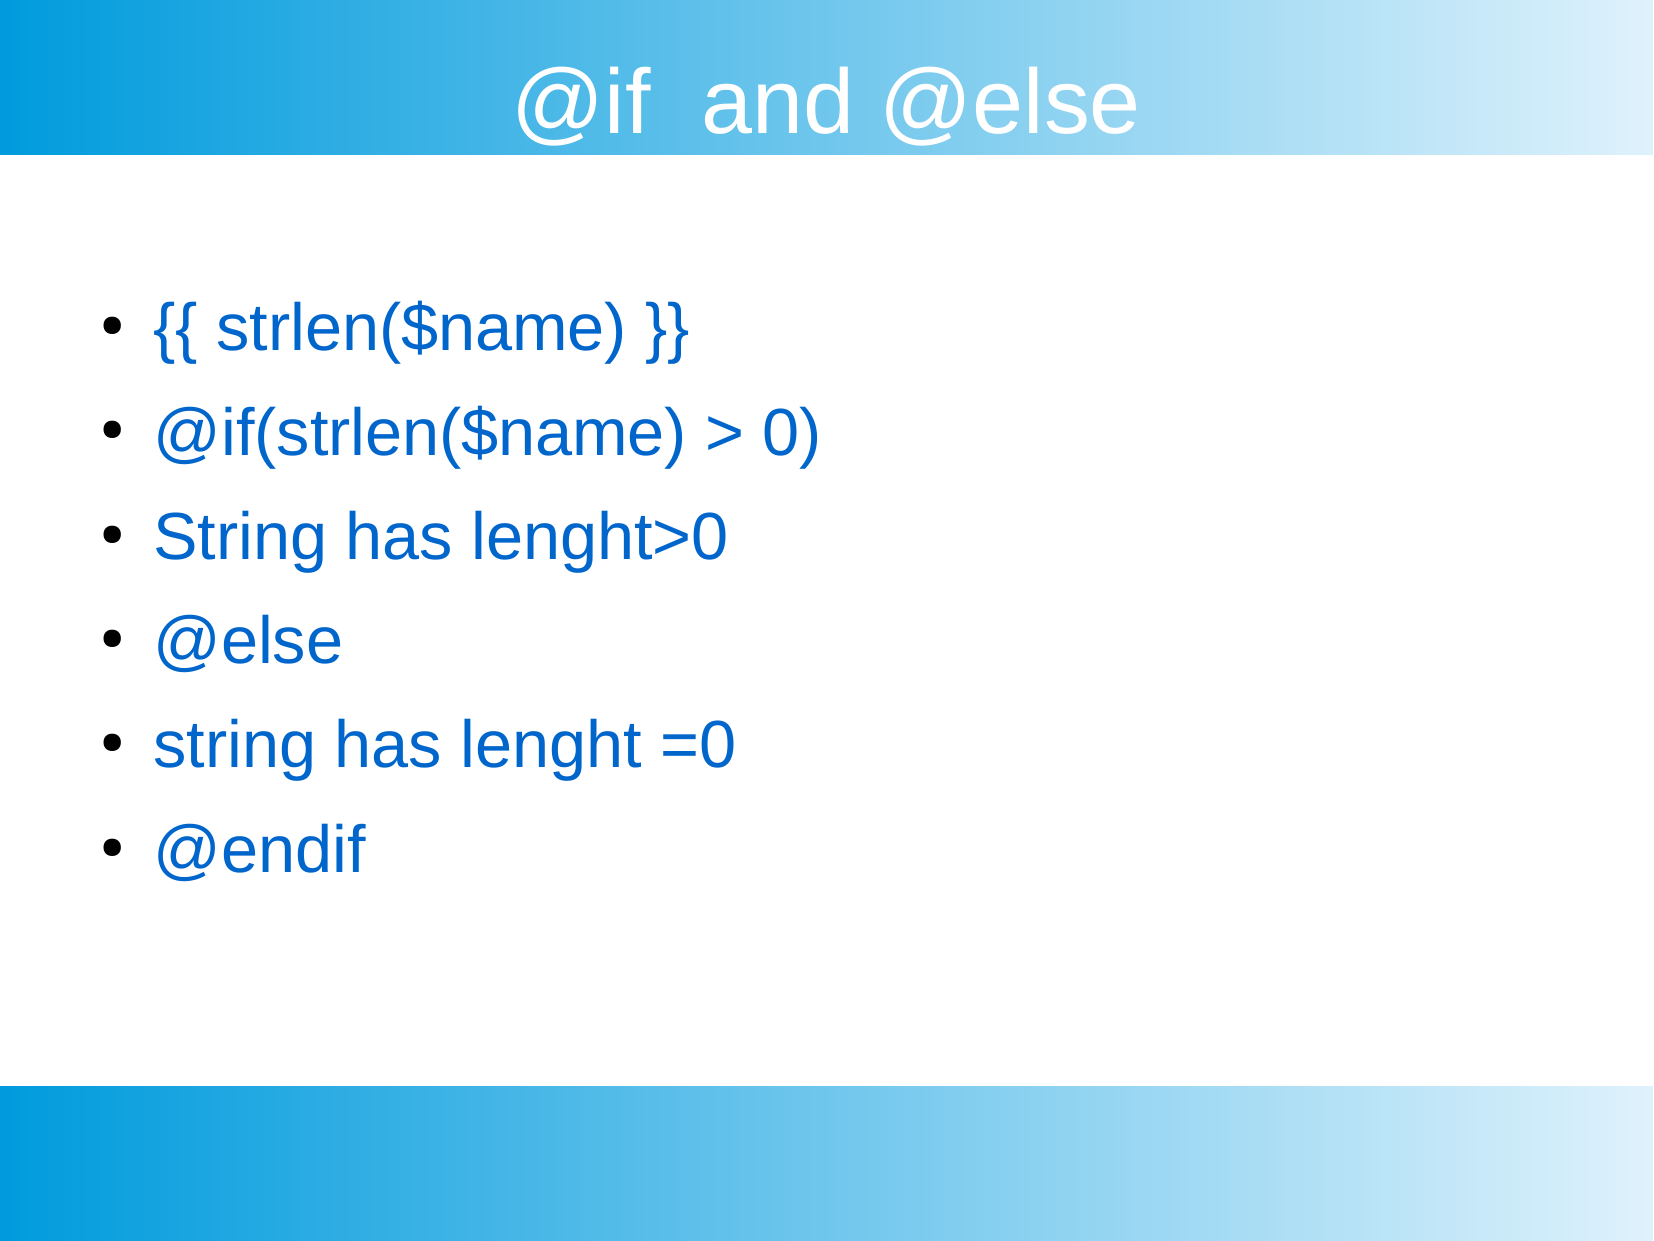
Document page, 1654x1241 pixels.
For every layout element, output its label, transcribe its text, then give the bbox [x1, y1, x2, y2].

title @if and @else [82, 49, 1571, 155]
list {{ strlen($name) }} @if(strlen($name) > 0) String has lenght>0 @else string has lenght =0 @endif [82, 290, 1571, 1010]
